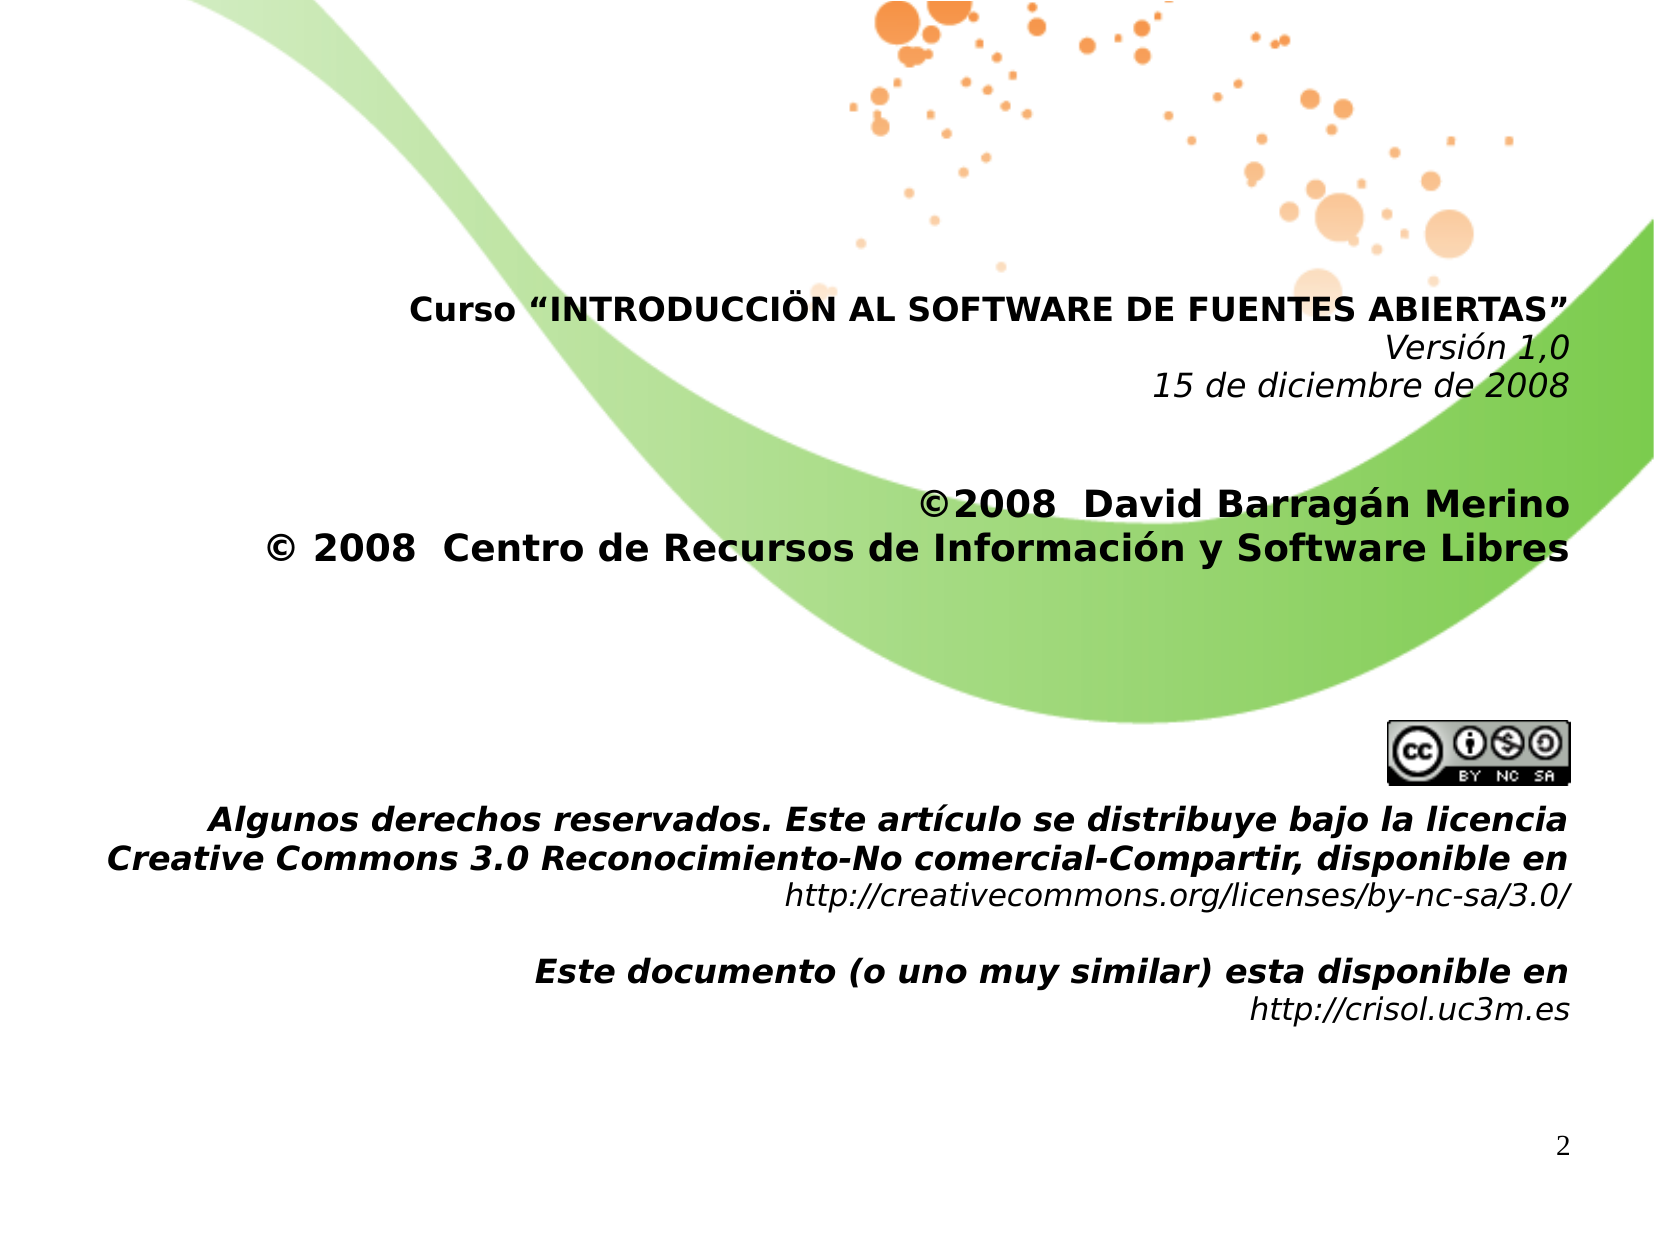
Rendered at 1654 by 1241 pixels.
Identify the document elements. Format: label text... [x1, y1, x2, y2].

picture [185, 0, 1654, 786]
list Curso “INTRODUCCIÖN AL SOFTWARE DE FUENTES ABIERTAS” Versión 1,0 15 de diciembre de 2008 ©2008 David Barragán Merino © 2008 Centro de Recursos de Información y Software Libres Algunos derechos reservados. Este artículo se distribuye bajo la licencia Creative Commons 3.0 Reconocimiento-No comercial-Compartir, disponible en http://creativecommons.org/licenses/by-nc-sa/3.0/ Este documento (o uno muy similar) esta disponible en http://crisol.uc3m.es [82, 290, 1571, 1143]
